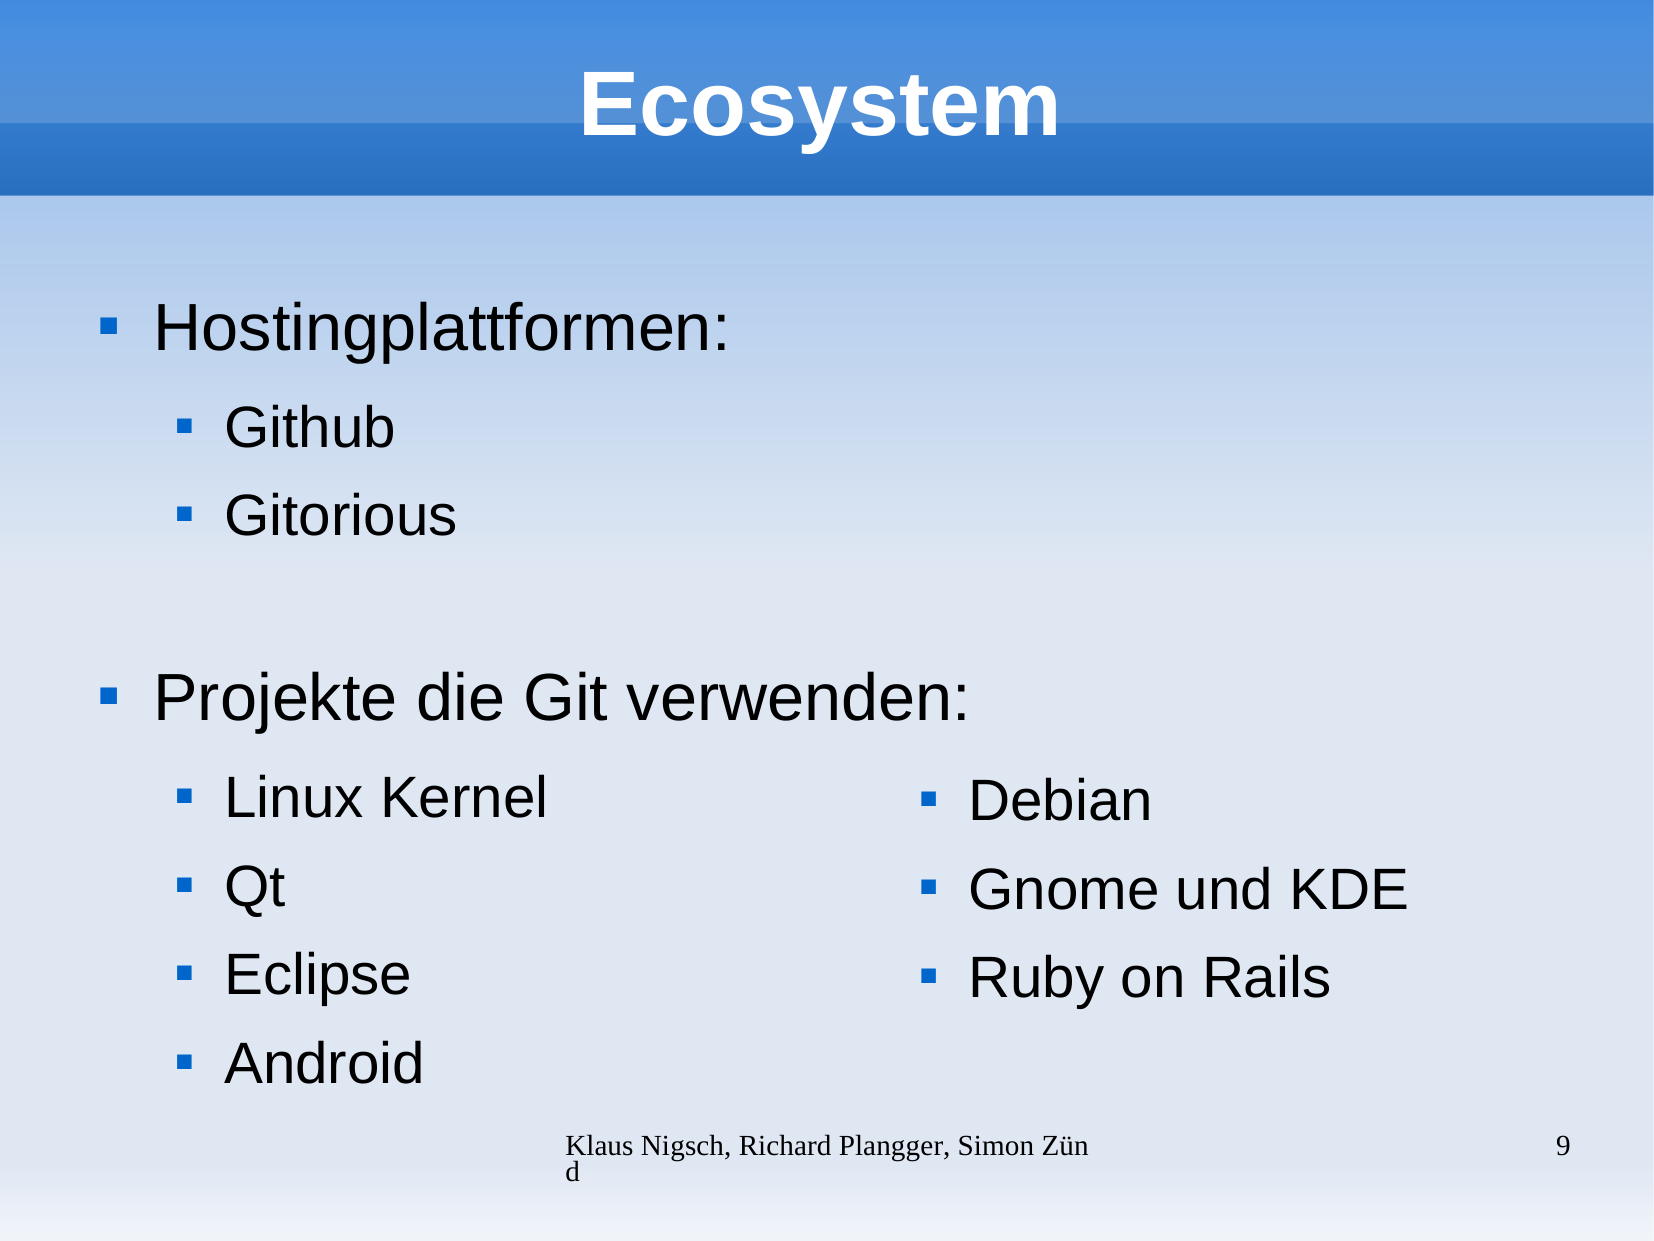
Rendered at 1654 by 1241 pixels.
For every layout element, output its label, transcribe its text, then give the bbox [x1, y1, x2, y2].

title Ecosystem [76, 0, 1565, 208]
list Hostingplattformen: Github Gitorious Projekte die Git verwenden: Linux Kernel Qt Eclipse Android [82, 290, 1595, 1109]
picture [0, 0, 1654, 1241]
list Debian Gnome und KDE Ruby on Rails [826, 767, 1553, 1034]
